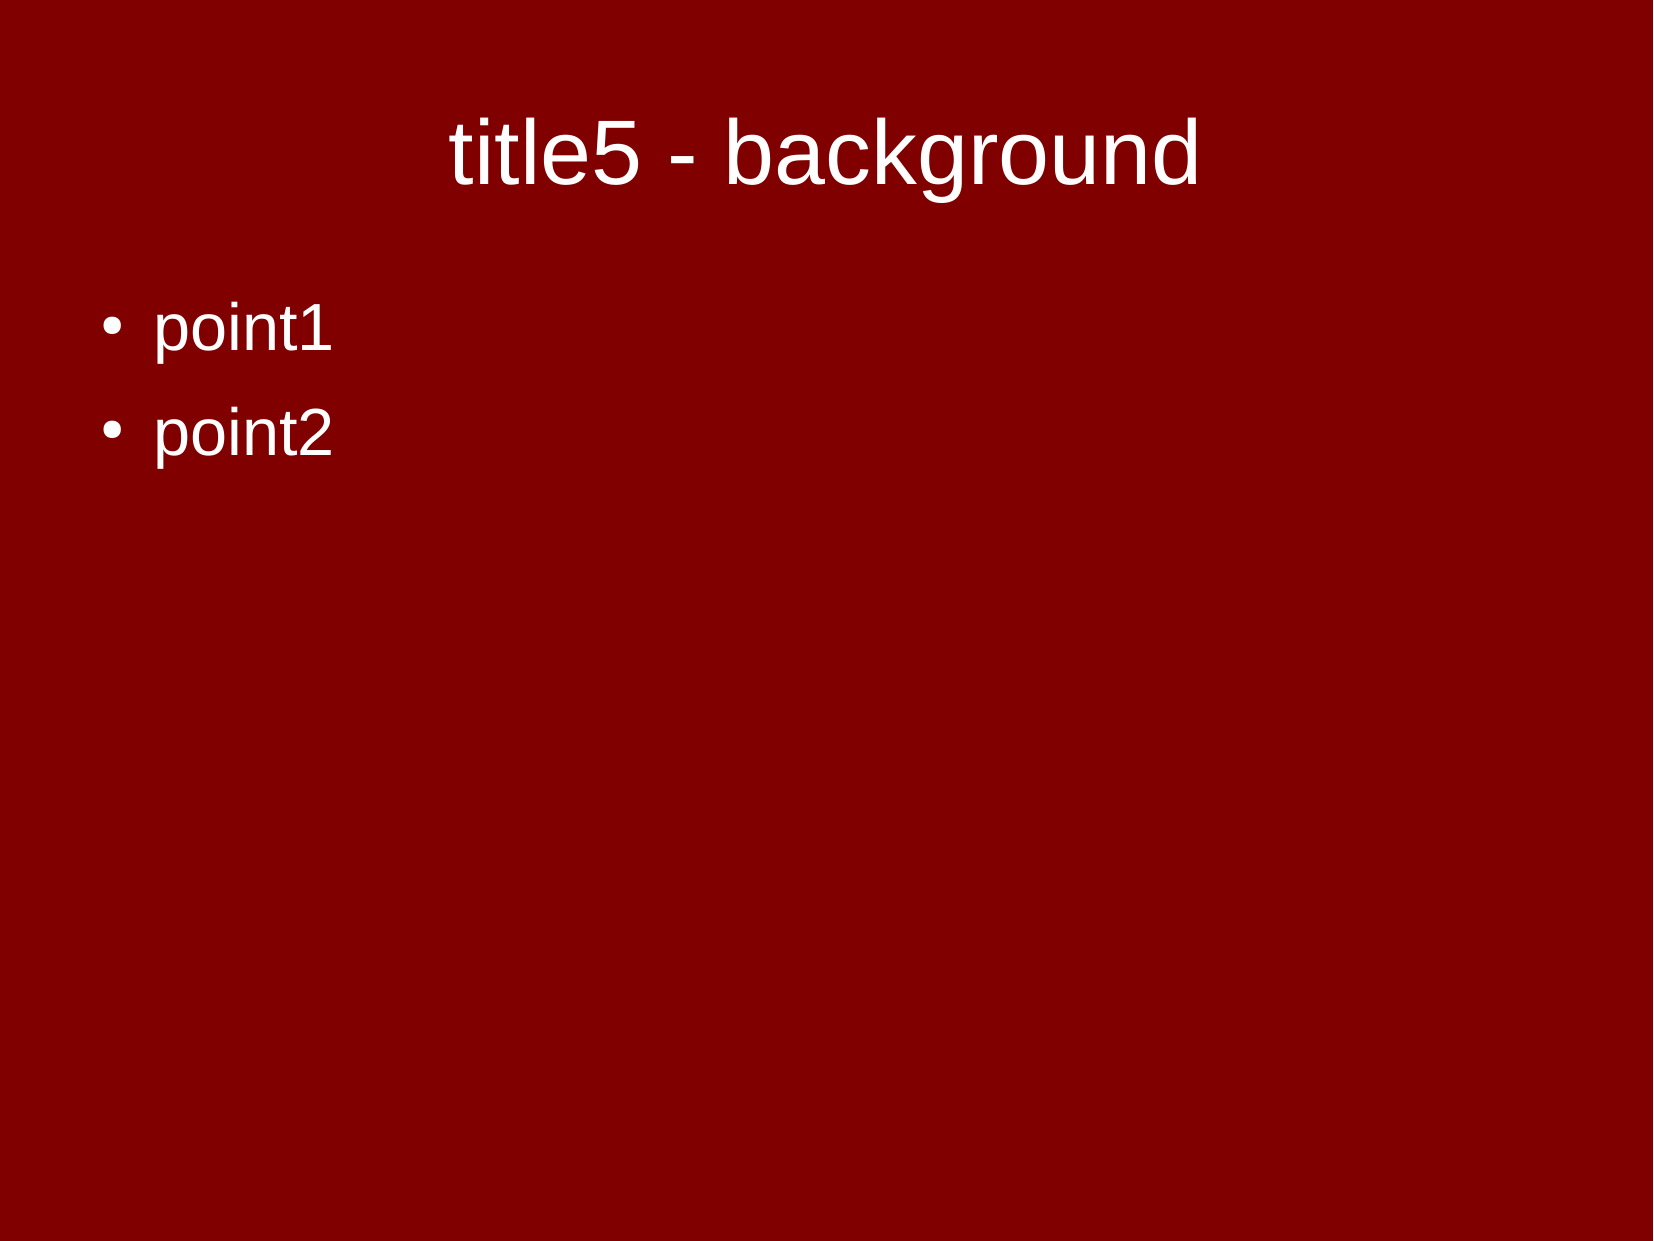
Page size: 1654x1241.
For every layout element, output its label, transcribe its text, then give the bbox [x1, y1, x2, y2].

title title5 - background [82, 49, 1571, 257]
list point1 point2 [82, 290, 1538, 1010]
